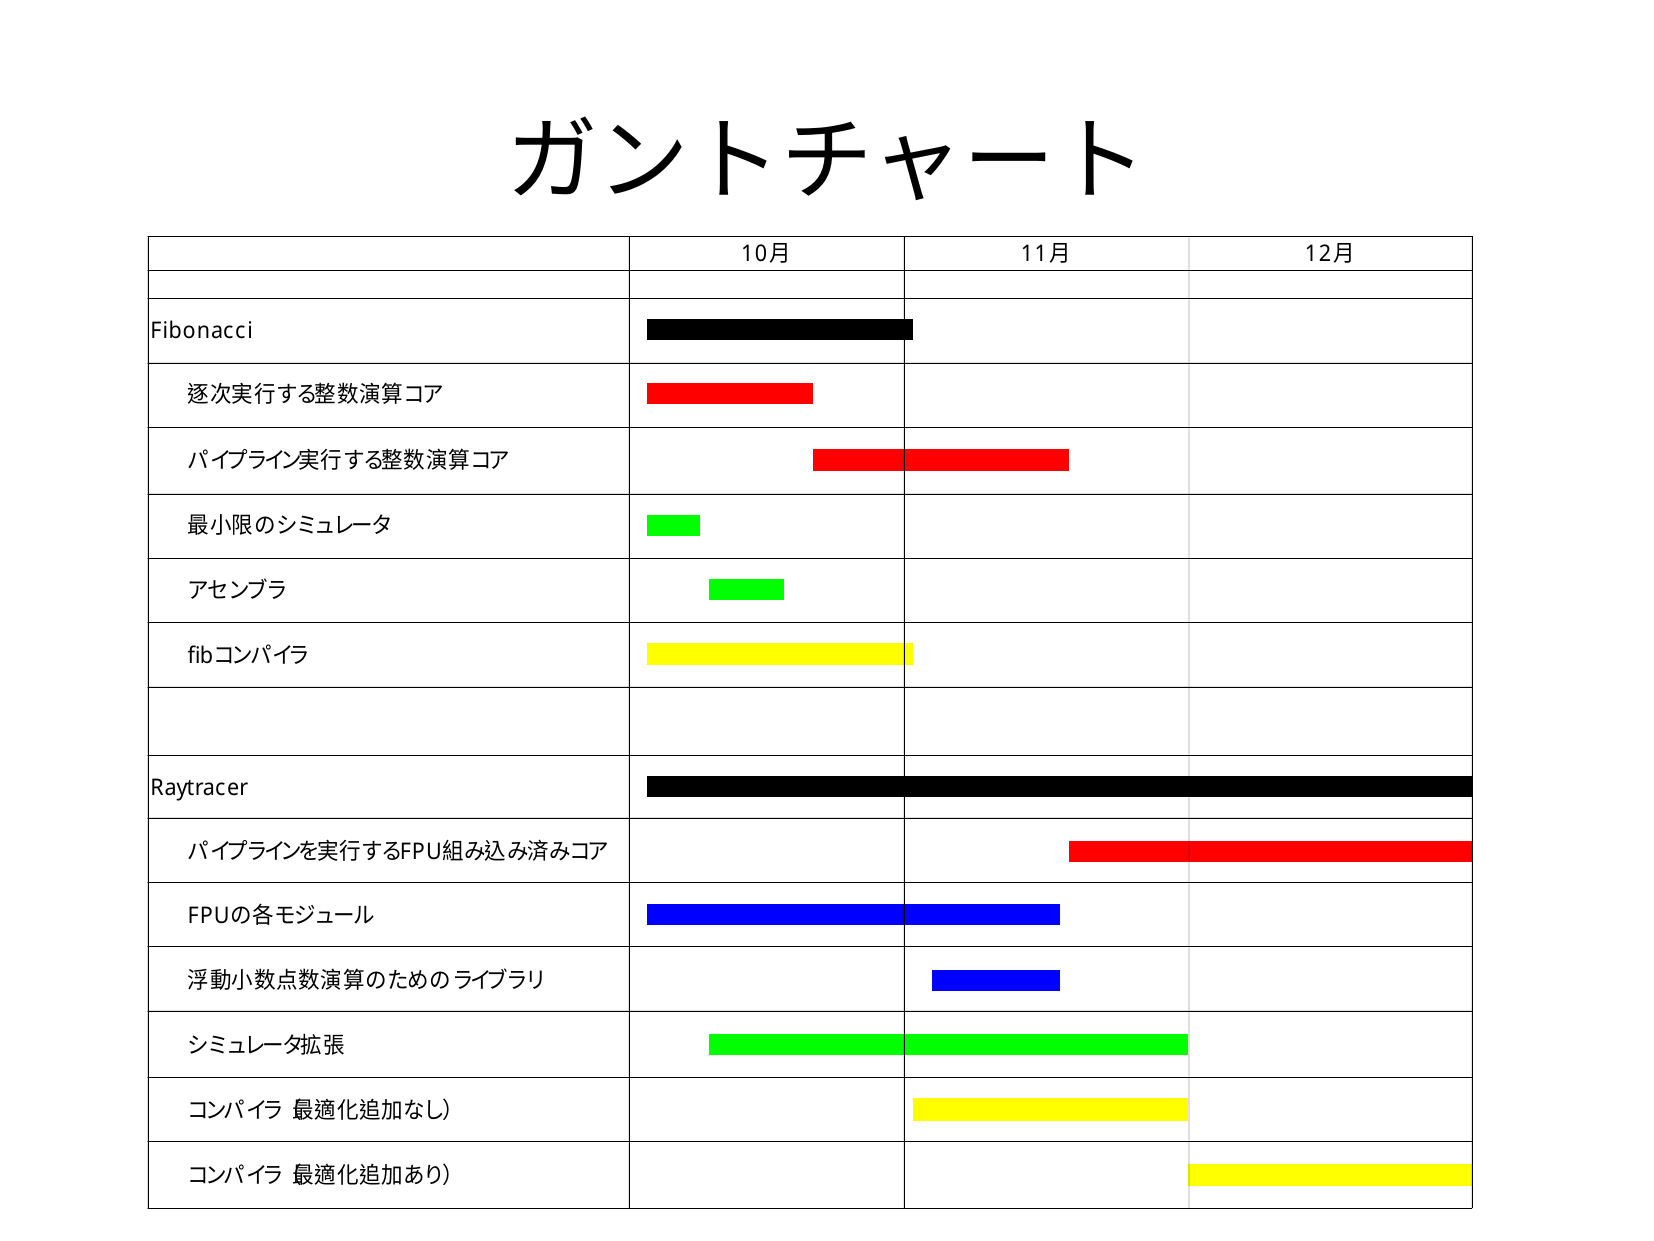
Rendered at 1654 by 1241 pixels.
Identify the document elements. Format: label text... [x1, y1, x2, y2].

title ガントチャート [82, 49, 1571, 257]
chart [147, 236, 1477, 1211]
